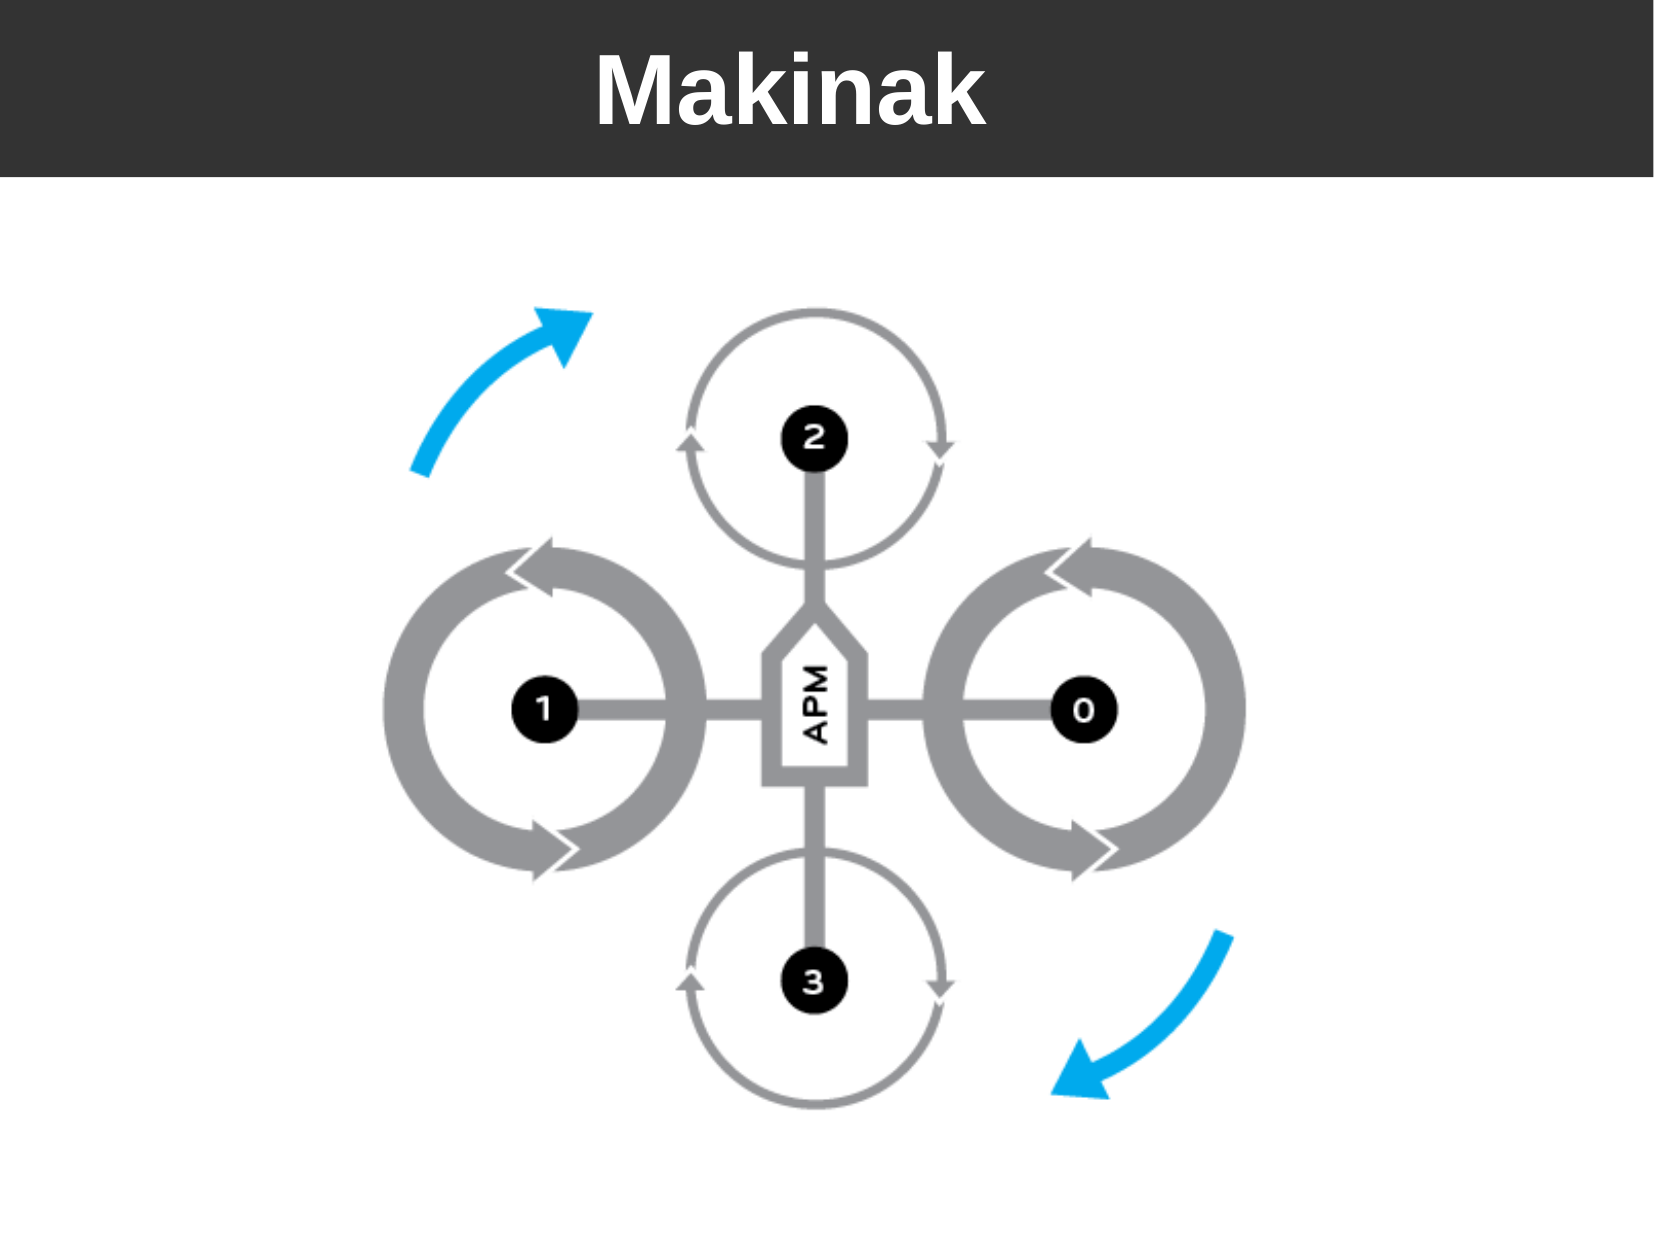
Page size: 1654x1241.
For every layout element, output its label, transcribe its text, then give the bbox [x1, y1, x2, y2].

text_box [0, 0, 1654, 178]
picture [307, 200, 1312, 1205]
text_box Makinak [578, 26, 1003, 154]
